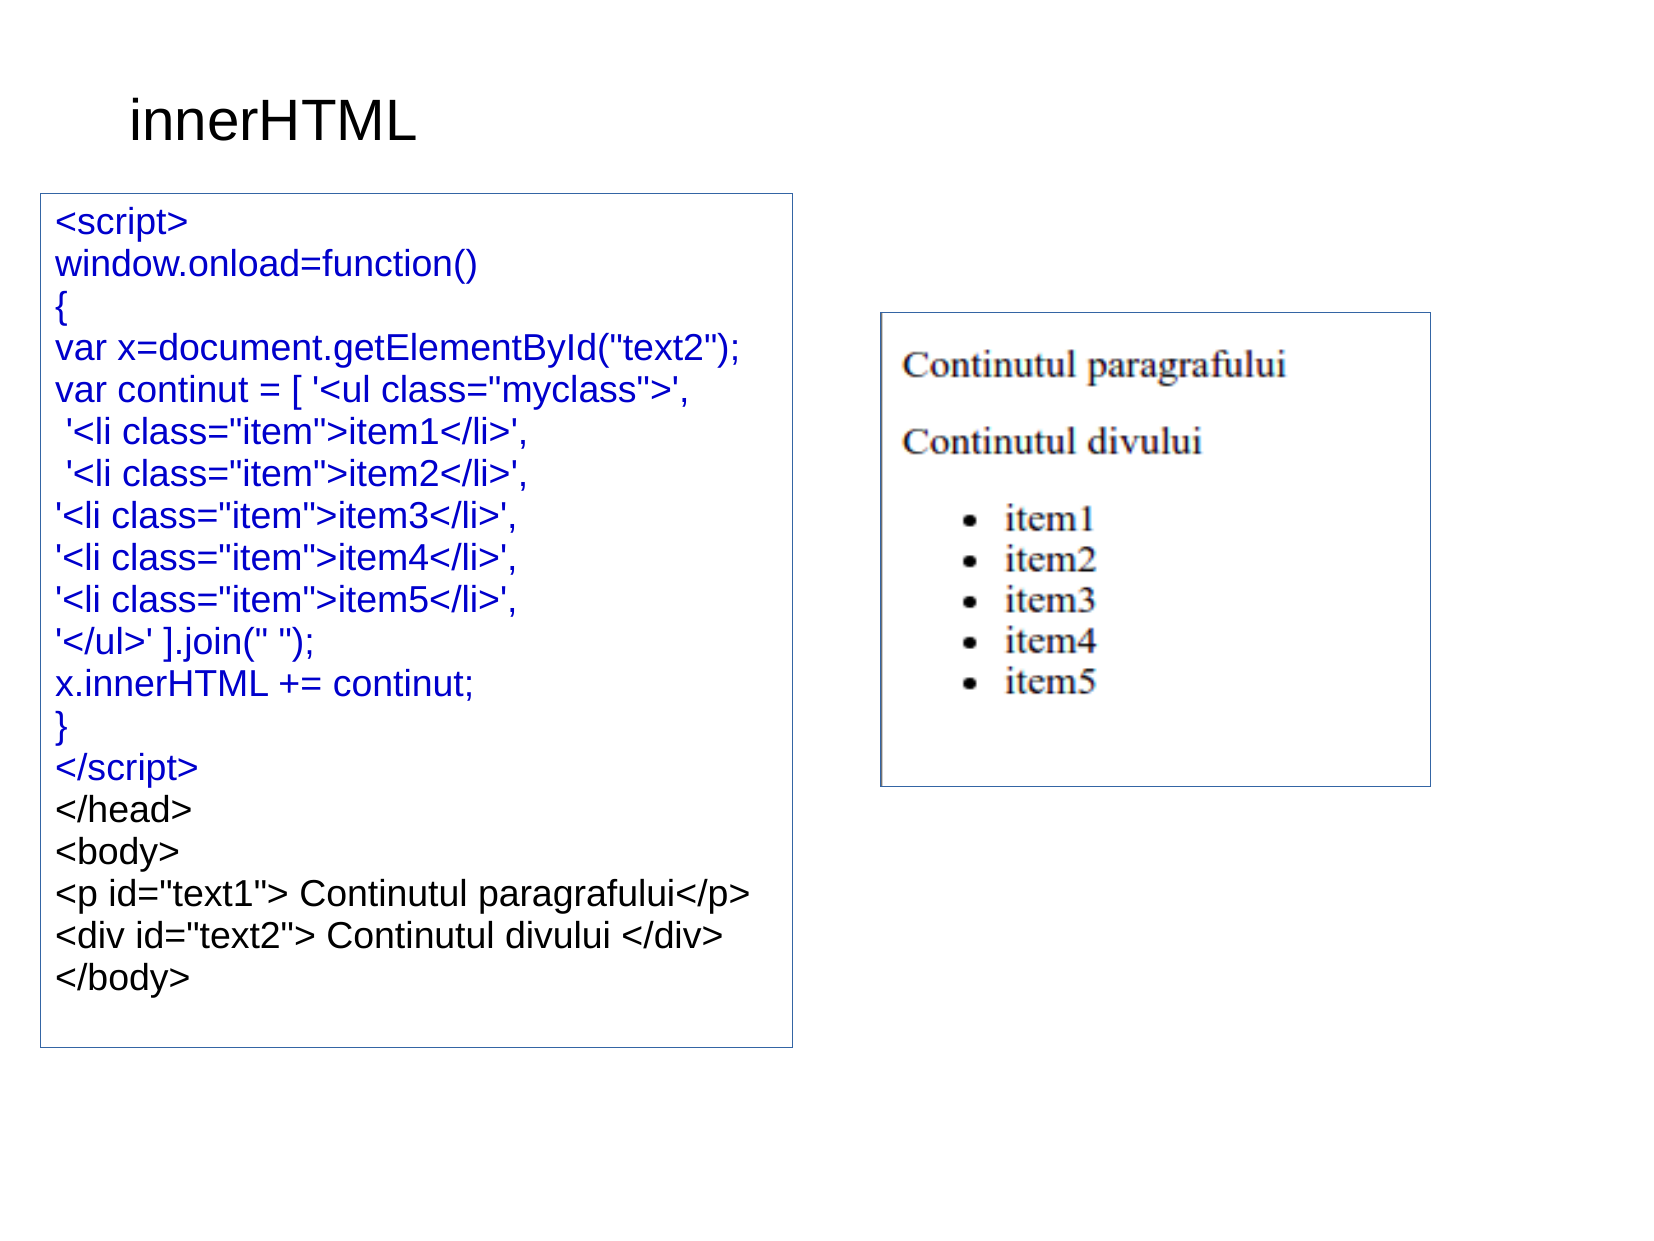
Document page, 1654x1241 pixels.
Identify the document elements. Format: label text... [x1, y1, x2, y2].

text_box innerHTML [114, 75, 433, 160]
text_box <script> window.onload=function() { var x=document.getElementById("text2"); var continut = [ '<ul class="myclass">', '<li class="item">item1</li>', '<li class="item">item2</li>', '<li class="item">item3</li>', '<li class="item">item4</li>', '<li class="item">item5</li>', '</ul>' ].join(" "); x.innerHTML += continut; } </script> </head> <body> <p id="text1"> Continutul paragrafului</p> <div id="text2"> Continutul divului </div> </body> [40, 193, 793, 1048]
picture [880, 312, 1431, 787]
